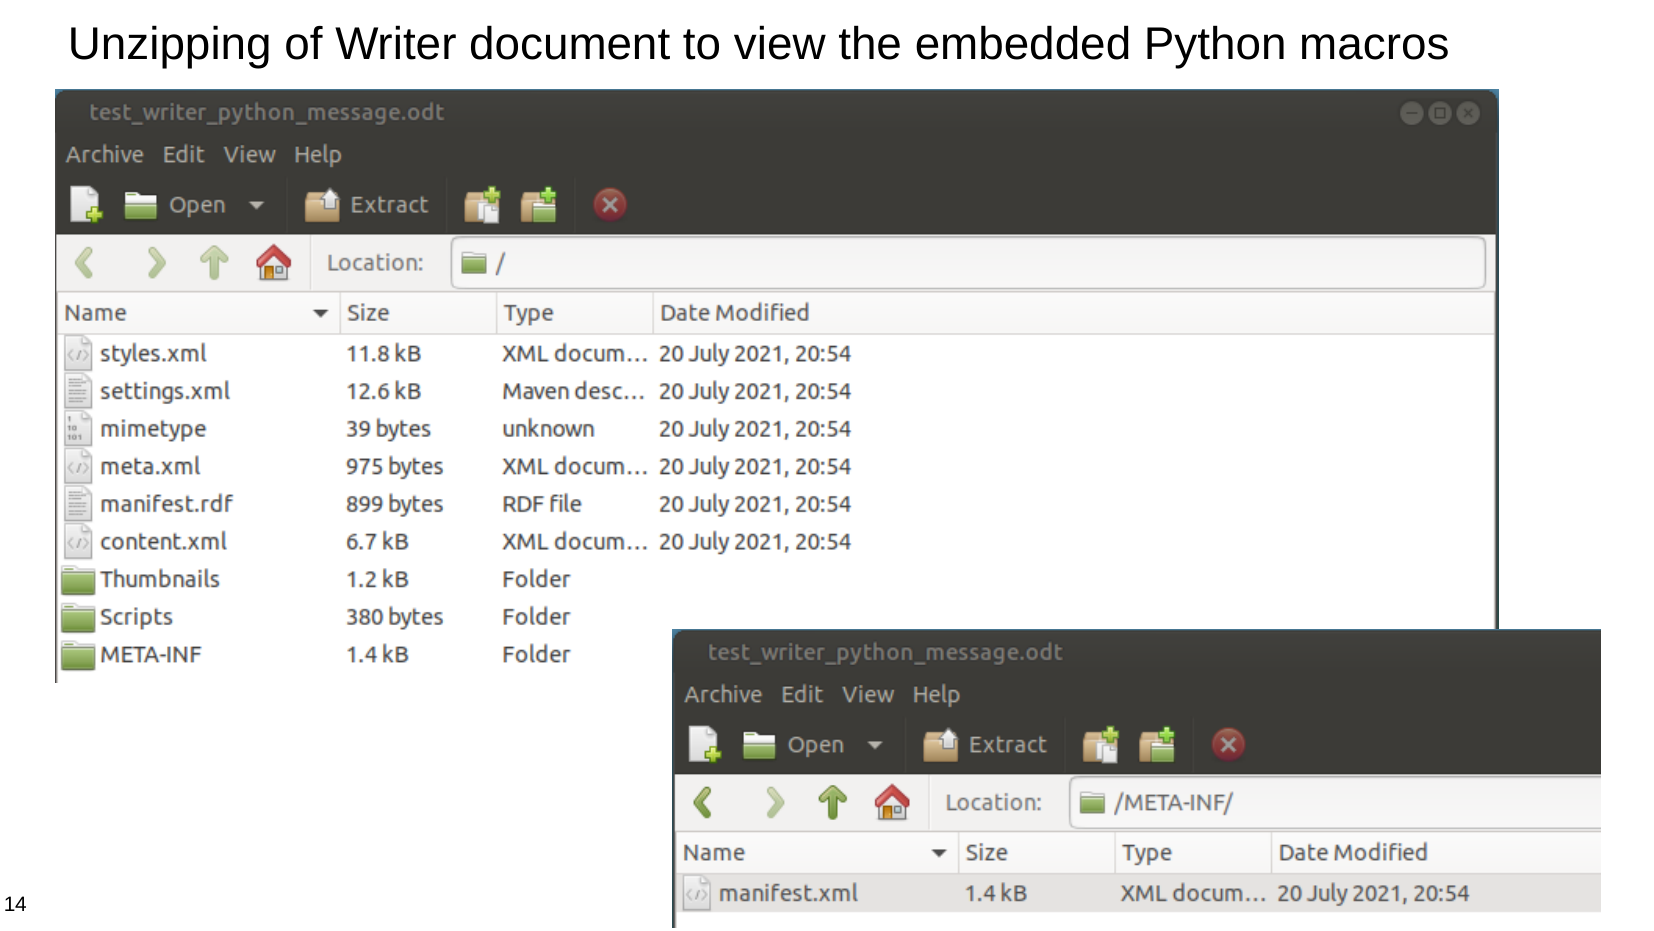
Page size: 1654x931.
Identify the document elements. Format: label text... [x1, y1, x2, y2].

text_box <number> [0, 885, 113, 924]
picture [55, 89, 1601, 928]
subtitle Unzipping of Writer document to view the embedded Python macros [67, 17, 1557, 83]
